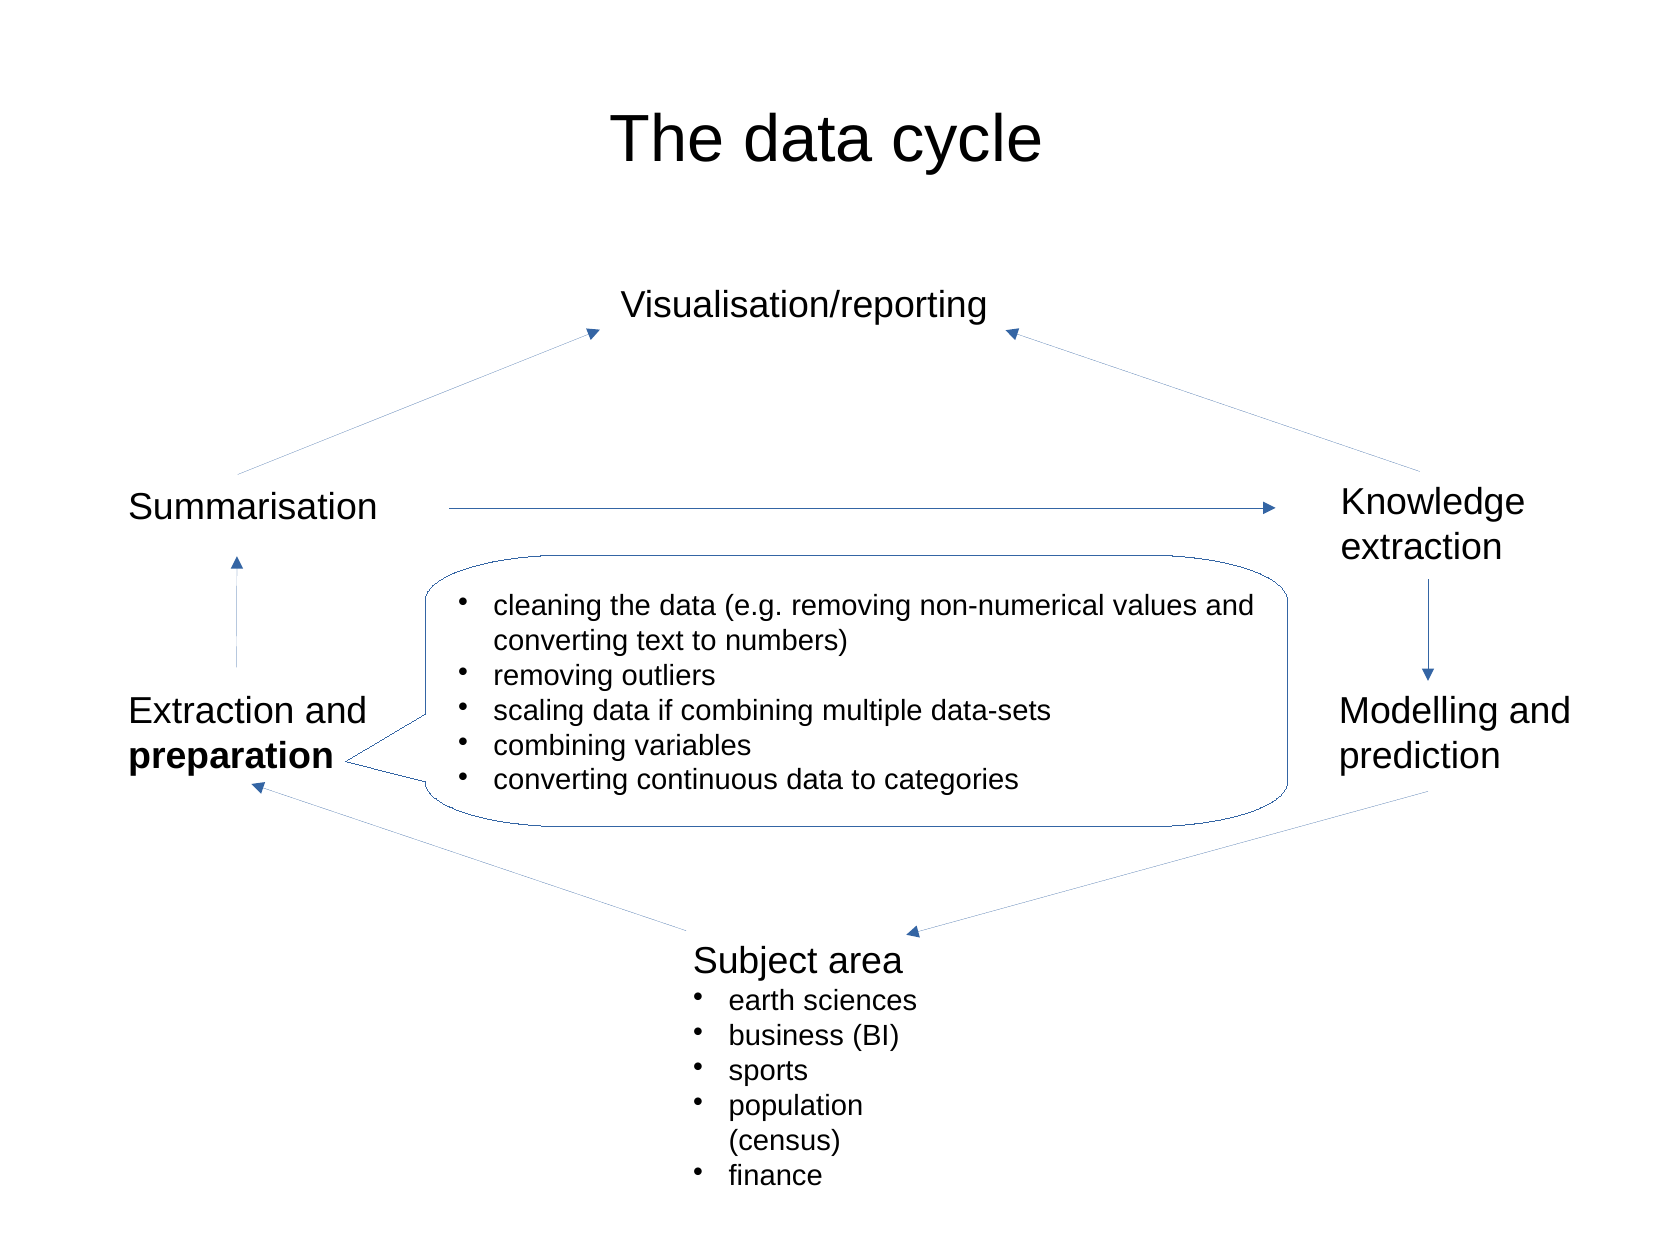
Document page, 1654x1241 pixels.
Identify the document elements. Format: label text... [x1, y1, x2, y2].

text_box Knowledge extraction [1325, 469, 1654, 529]
text_box Visualisation/reporting [605, 272, 1020, 330]
text_box Modelling and prediction [1323, 679, 1654, 736]
text_box The data cycle [82, 94, 1571, 1146]
text_box Extraction and preparation [113, 679, 443, 736]
text_box Subject area earth sciences business (BI) sports population (census) finance [678, 928, 974, 1241]
text_box Summarisation [113, 475, 468, 532]
text_box cleaning the data (e.g. removing non-numerical values and converting text to numbers) removing outliers scaling data if combining multiple data-sets combining variables converting continuous data to categories [443, 578, 1276, 839]
